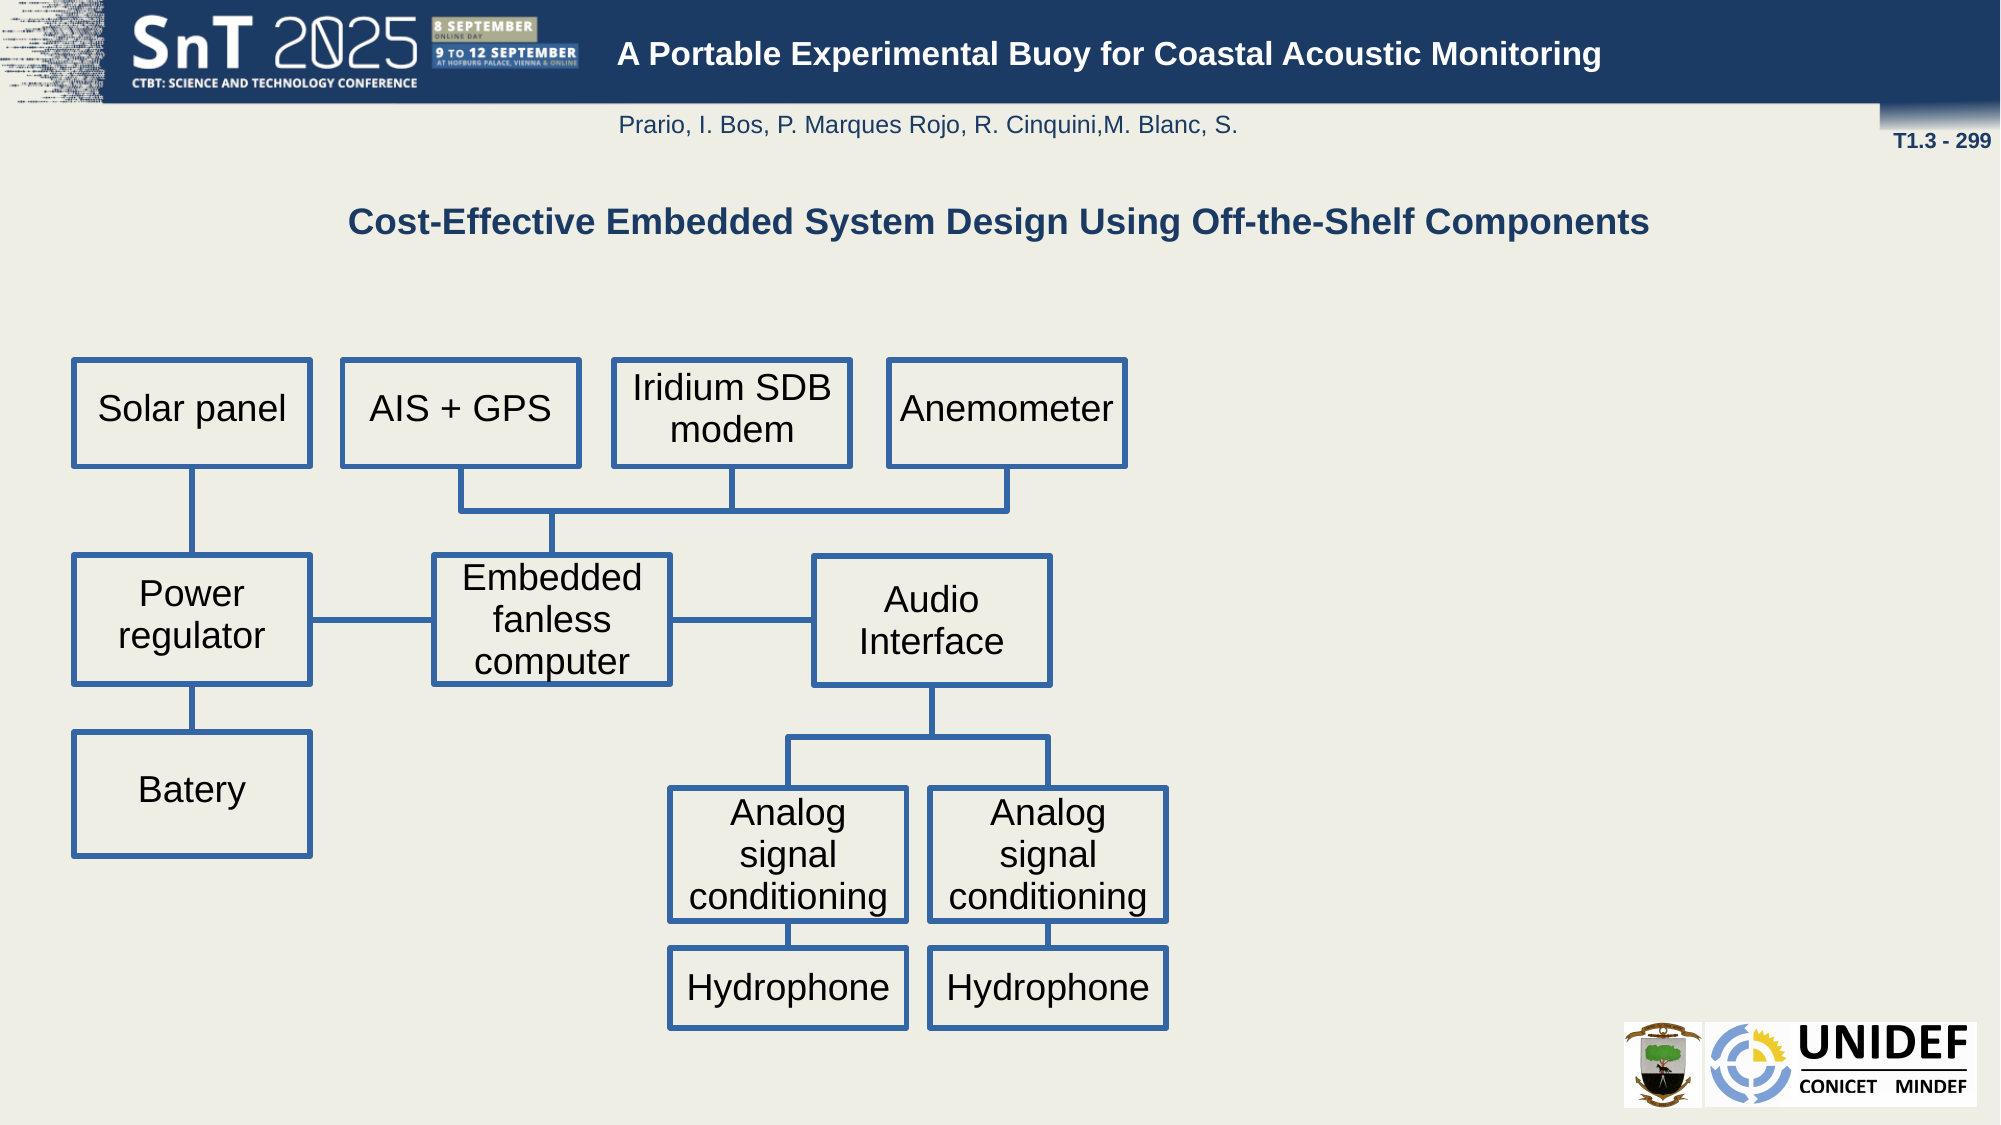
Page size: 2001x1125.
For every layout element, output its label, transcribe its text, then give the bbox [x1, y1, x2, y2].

text_box A Portable Experimental Buoy for Coastal Acoustic Monitoring [616, 11, 1869, 93]
text_box Embedded fanless computer [434, 555, 671, 685]
text_box Iridium SDB modem [614, 360, 851, 467]
text_box Prario, I. Bos, P. Marques Rojo, R. Cinquini,M. Blanc, S. [618, 108, 1869, 170]
text_box Audio Interface [813, 555, 1050, 685]
text_box Hydrophone [930, 947, 1167, 1028]
text_box T1.3 - 299 [1884, 0, 2000, 154]
text_box Analog signal conditioning [930, 788, 1167, 922]
text_box Batery [73, 732, 311, 857]
text_box Analog signal conditioning [670, 788, 907, 922]
text_box AIS + GPS [342, 360, 579, 467]
text_box Solar panel [73, 360, 311, 467]
text_box Power regulator [73, 555, 311, 685]
text_box Anemometer [888, 360, 1126, 467]
picture [0, 0, 2001, 1125]
text_box Hydrophone [670, 947, 907, 1028]
text_box Cost-Effective Embedded System Design Using Off-the-Shelf Components [26, 195, 1974, 250]
